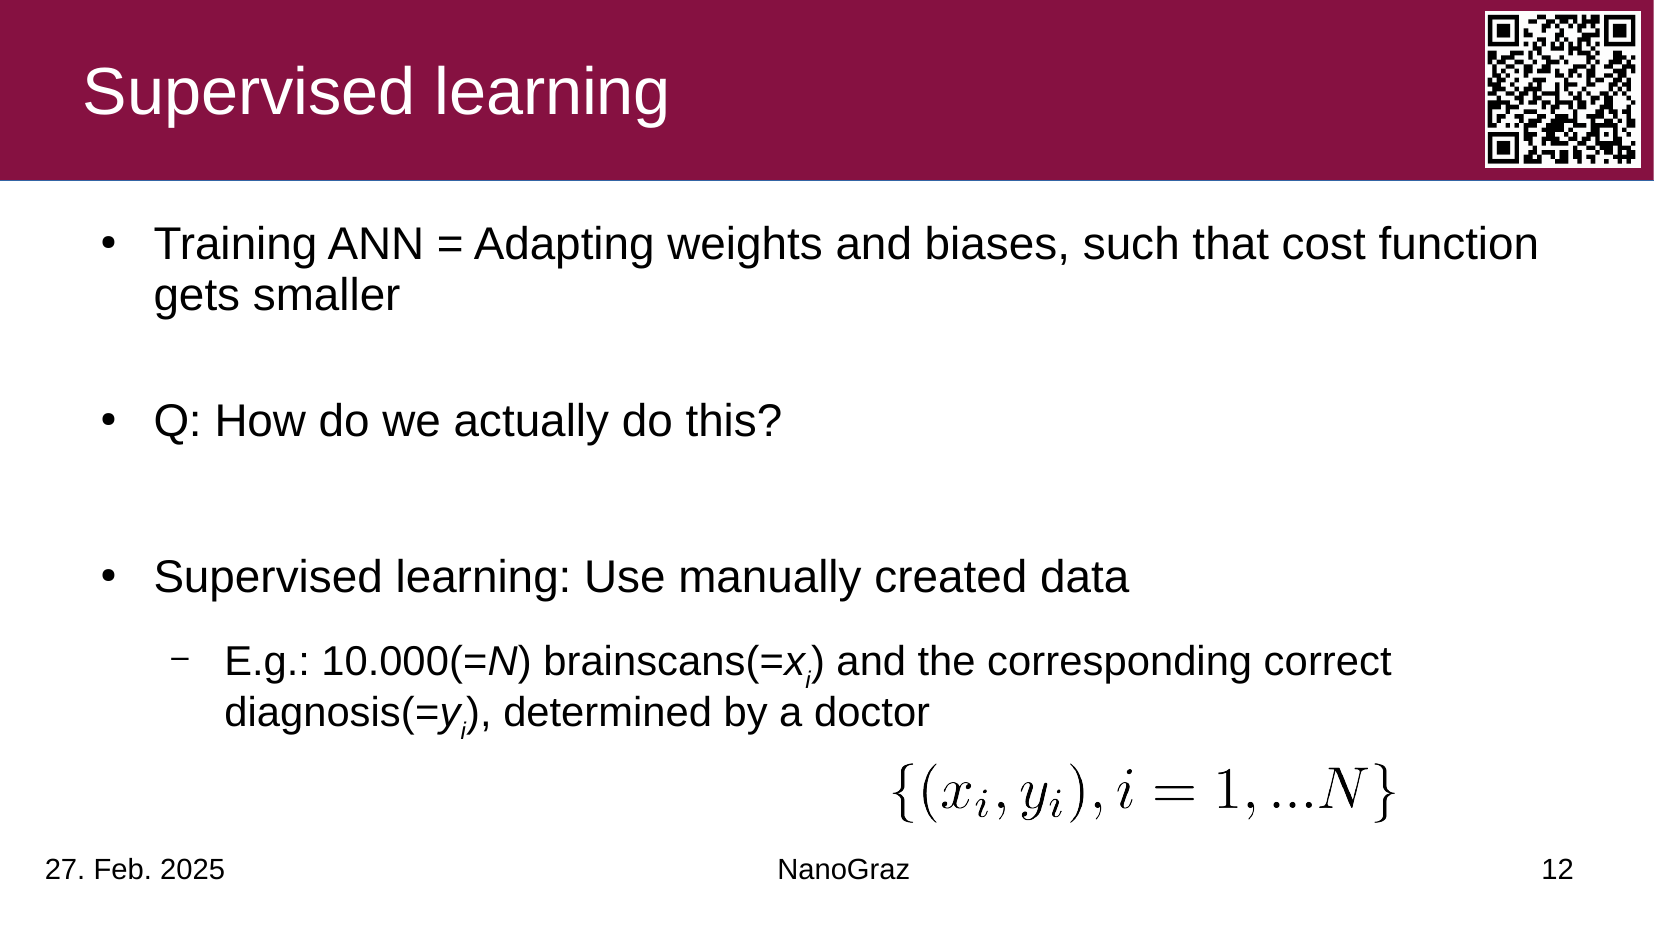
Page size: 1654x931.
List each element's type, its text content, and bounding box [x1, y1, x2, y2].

picture [1485, 11, 1641, 168]
picture [892, 763, 1395, 823]
title Supervised learning [82, 13, 1571, 169]
list Training ANN = Adapting weights and biases, such that cost function gets smaller Q: How do we actually do this? Supervised learning: Use manually created data E.g.: 10.000(=N) brainscans(=xi) and the corresponding correct diagnosis(=yi), determined by a doctor [82, 217, 1571, 758]
